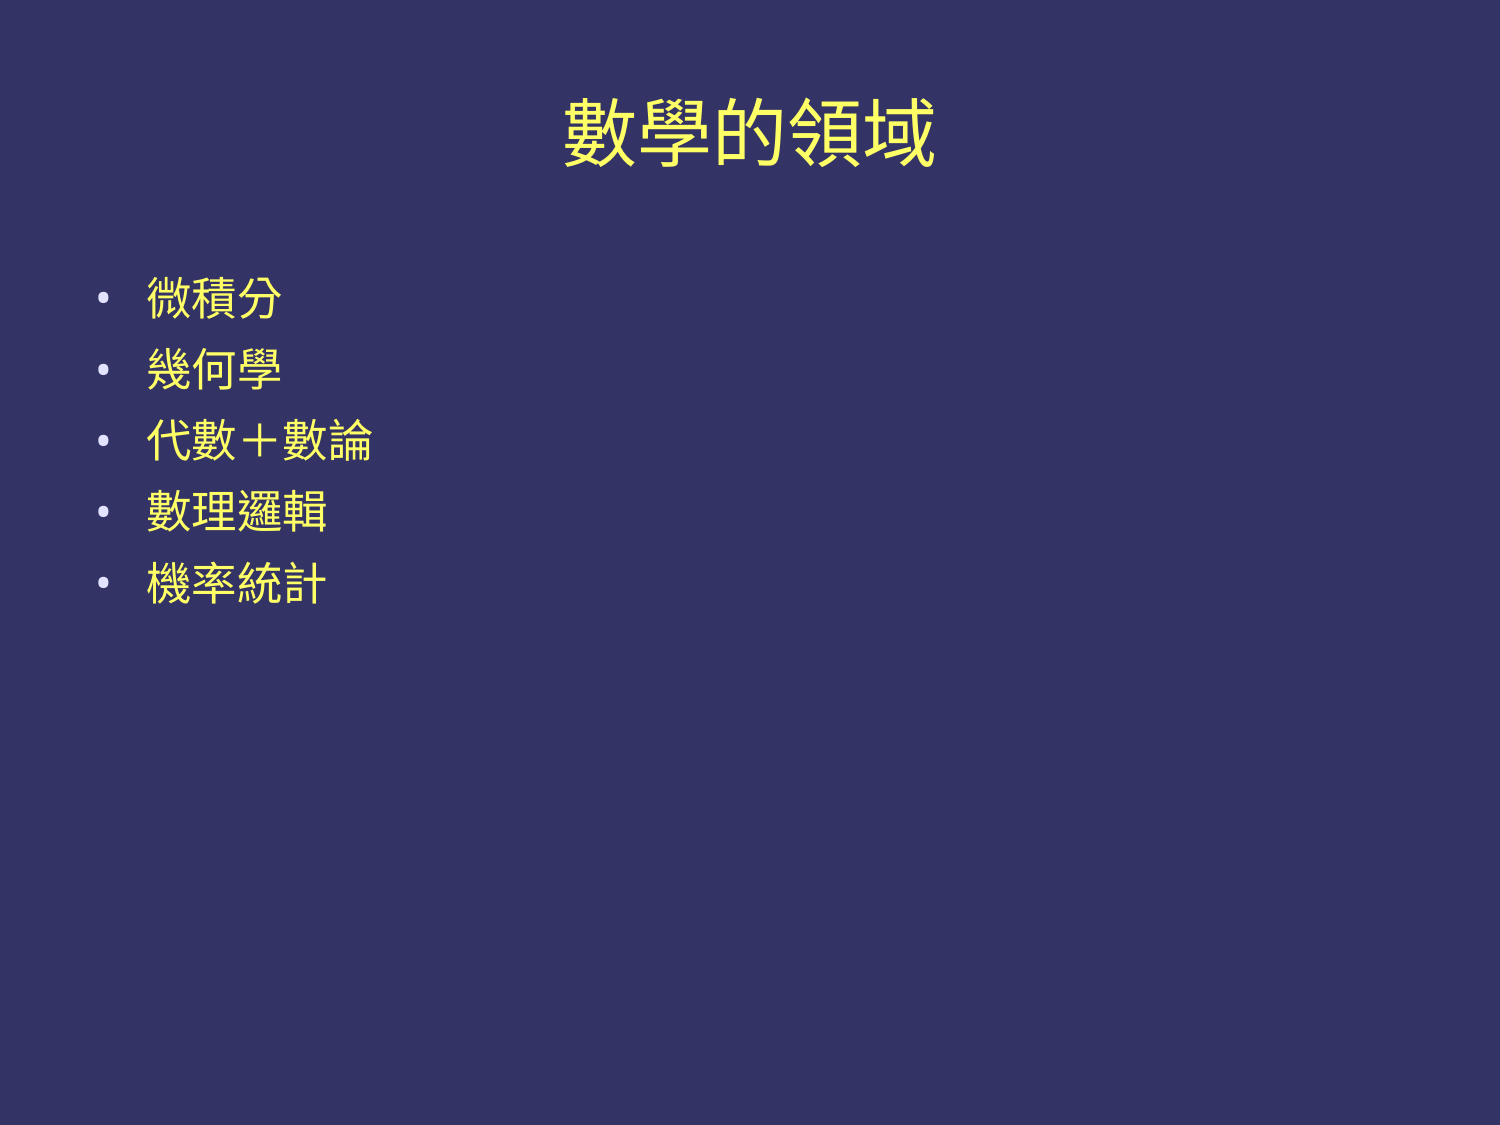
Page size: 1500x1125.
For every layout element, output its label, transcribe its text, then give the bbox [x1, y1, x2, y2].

title 數學的領域 [75, 37, 1426, 225]
list 微積分 幾何學 代數＋數論 數理邏輯 機率統計 [75, 262, 1426, 1001]
